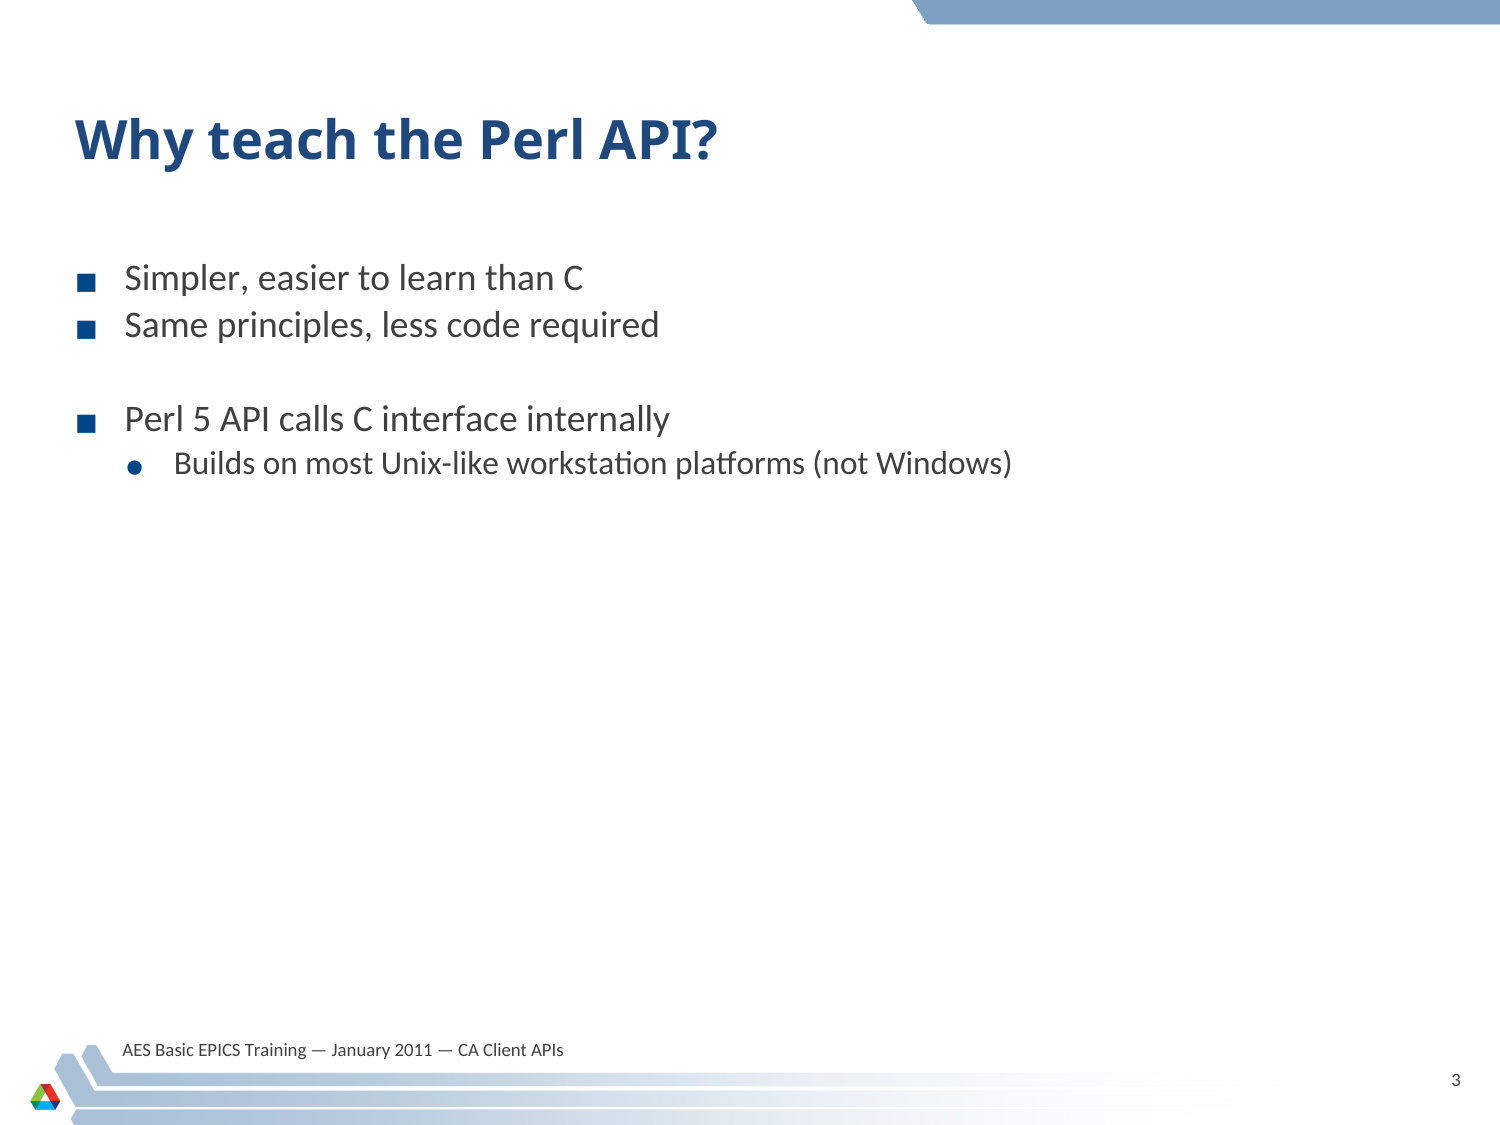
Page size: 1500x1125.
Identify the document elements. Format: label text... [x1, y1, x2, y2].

list Simpler, easier to learn than C Same principles, less code required Perl 5 API calls C interface internally Builds on most Unix-like workstation platforms (not Windows) [75, 262, 1426, 991]
picture [0, 0, 1500, 26]
title Why teach the Perl API? [75, 52, 1426, 226]
picture [0, 1037, 1500, 1125]
